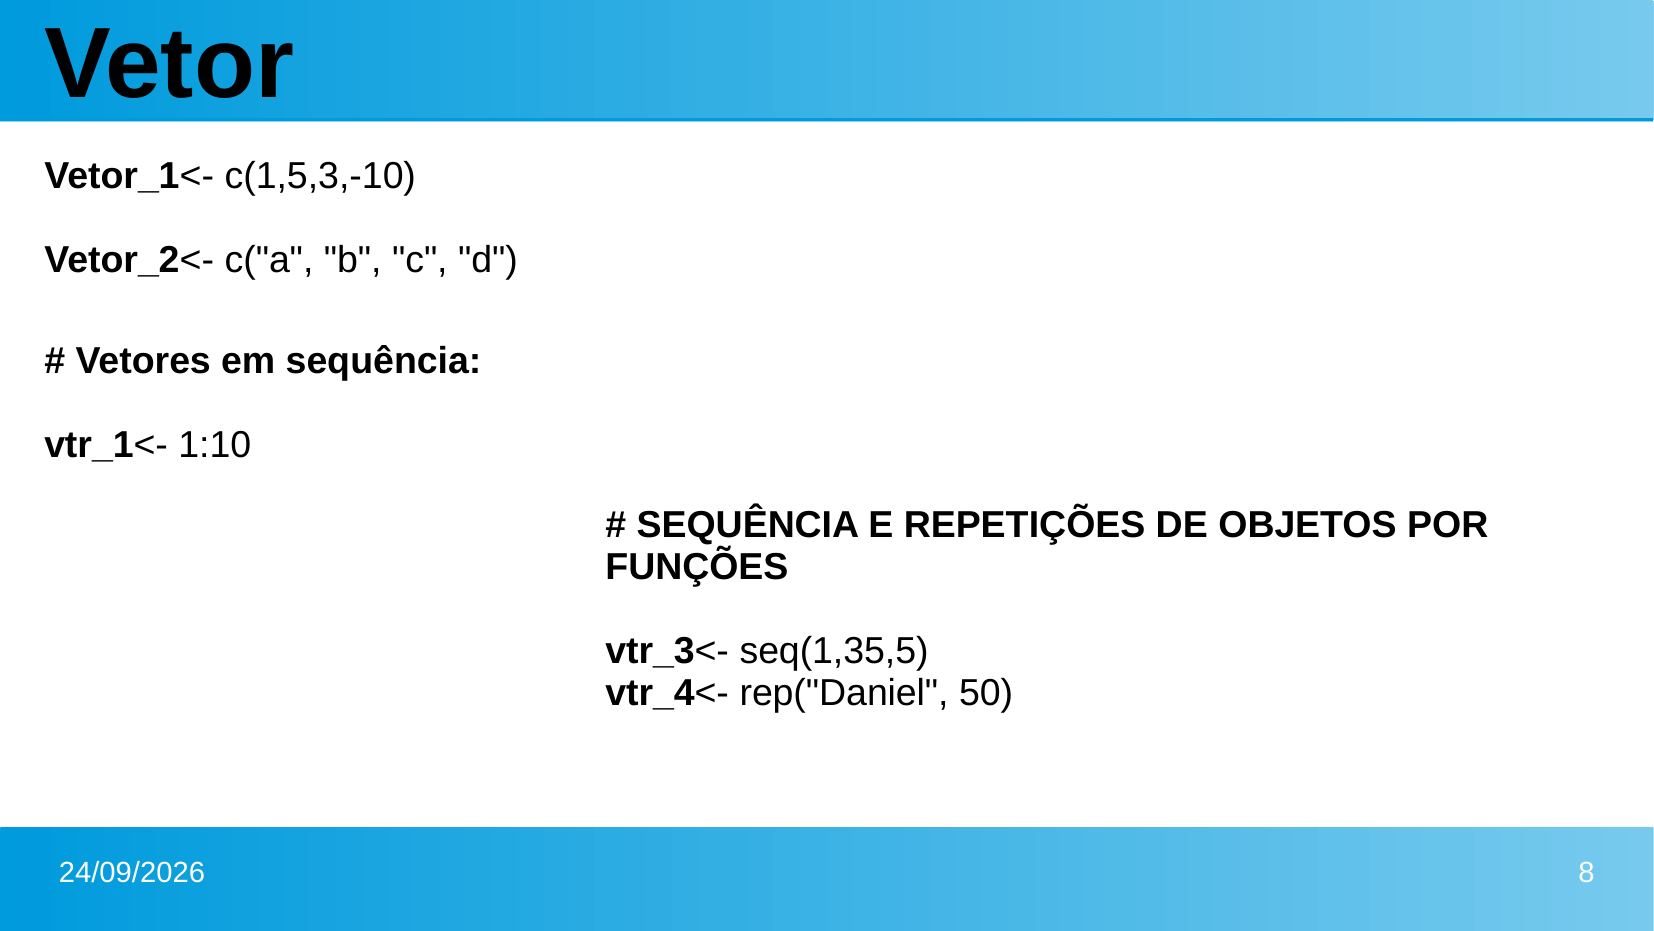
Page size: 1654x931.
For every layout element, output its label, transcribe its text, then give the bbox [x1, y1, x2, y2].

text_box # Vetores em sequência: vtr_1<- 1:10 [29, 331, 502, 473]
text_box # SEQUÊNCIA E REPETIÇÕES DE OBJETOS POR FUNÇÕES vtr_3<- seq(1,35,5) vtr_4<- rep("Daniel", 50) [590, 496, 1523, 680]
text_box Vetor [29, 0, 325, 127]
text_box Vetor_1<- c(1,5,3,-10) Vetor_2<- c("a", "b", "c", "d") [29, 147, 591, 325]
